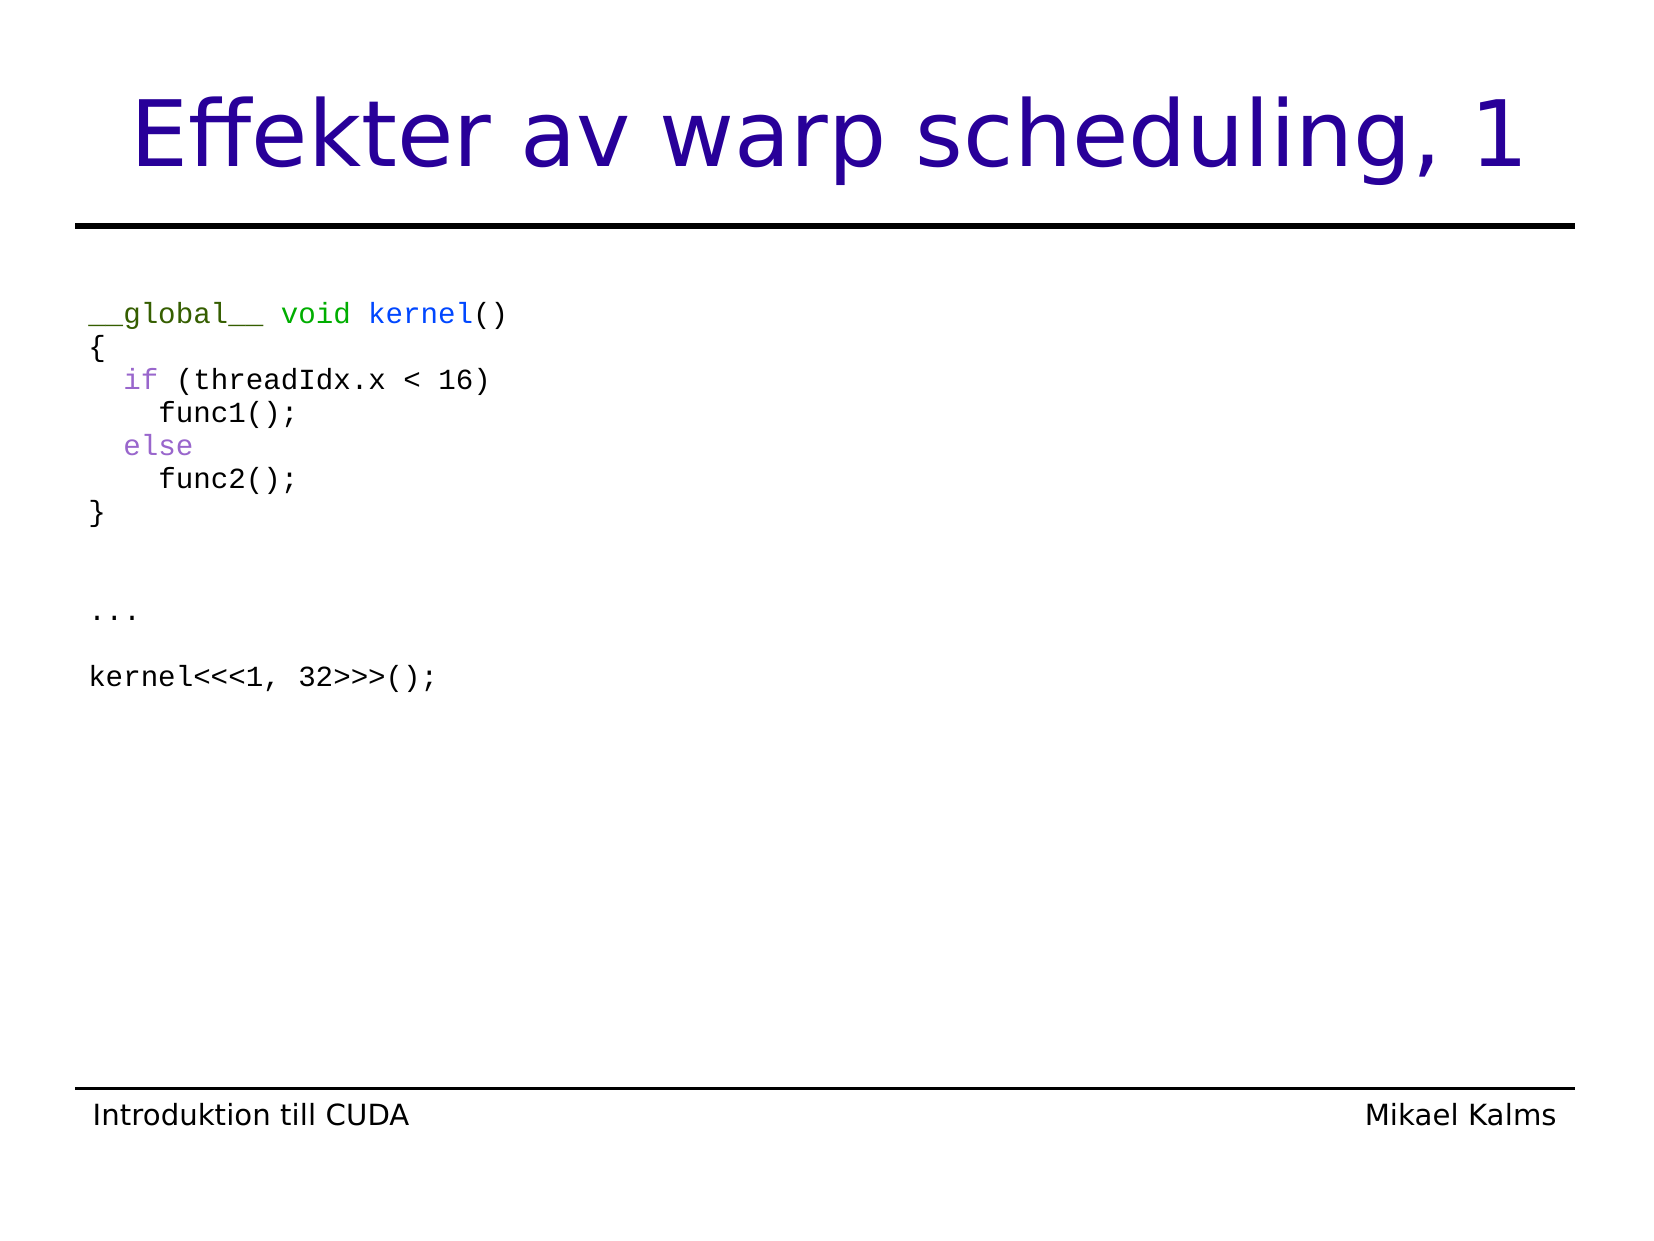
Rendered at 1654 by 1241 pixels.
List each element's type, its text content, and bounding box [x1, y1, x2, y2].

text_box Introduktion till CUDA [75, 1088, 428, 1144]
text_box Mikael Kalms [1347, 1088, 1576, 1144]
title Effekter av warp scheduling, 1 [86, 38, 1576, 231]
text_box __global__ void kernel() { if (threadIdx.x < 16) func1(); else func2(); } ... kernel<<<1, 32>>>(); [73, 291, 777, 798]
